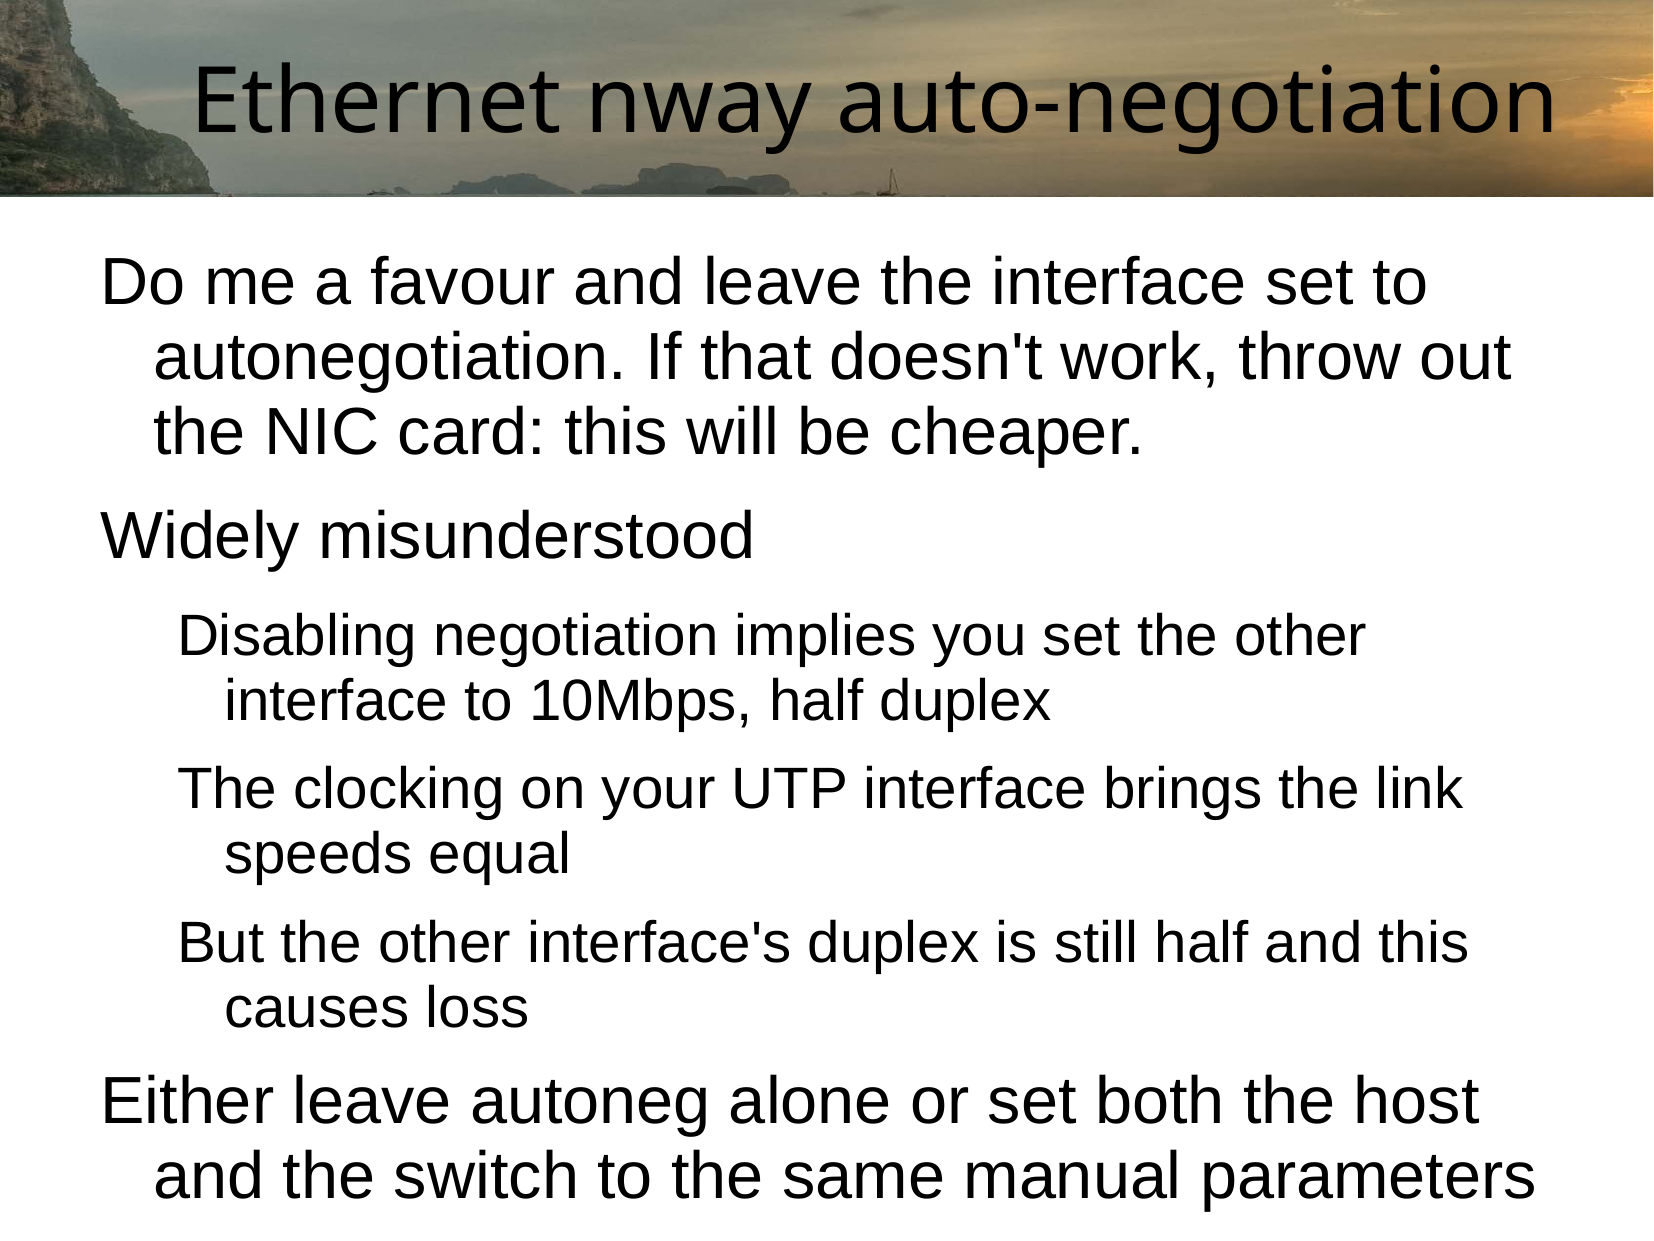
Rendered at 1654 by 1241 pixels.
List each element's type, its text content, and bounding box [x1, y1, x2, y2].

list Do me a favour and leave the interface set to autonegotiation. If that doesn't work, throw out the NIC card: this will be cheaper. Widely misunderstood Disabling negotiation implies you set the other interface to 10Mbps, half duplex The clocking on your UTP interface brings the link speeds equal But the other interface's duplex is still half and this causes loss Either leave autoneg alone or set both the host and the switch to the same manual parameters [82, 244, 1571, 1225]
title Ethernet nway auto-negotiation [190, 0, 1571, 194]
picture [0, 0, 1654, 197]
